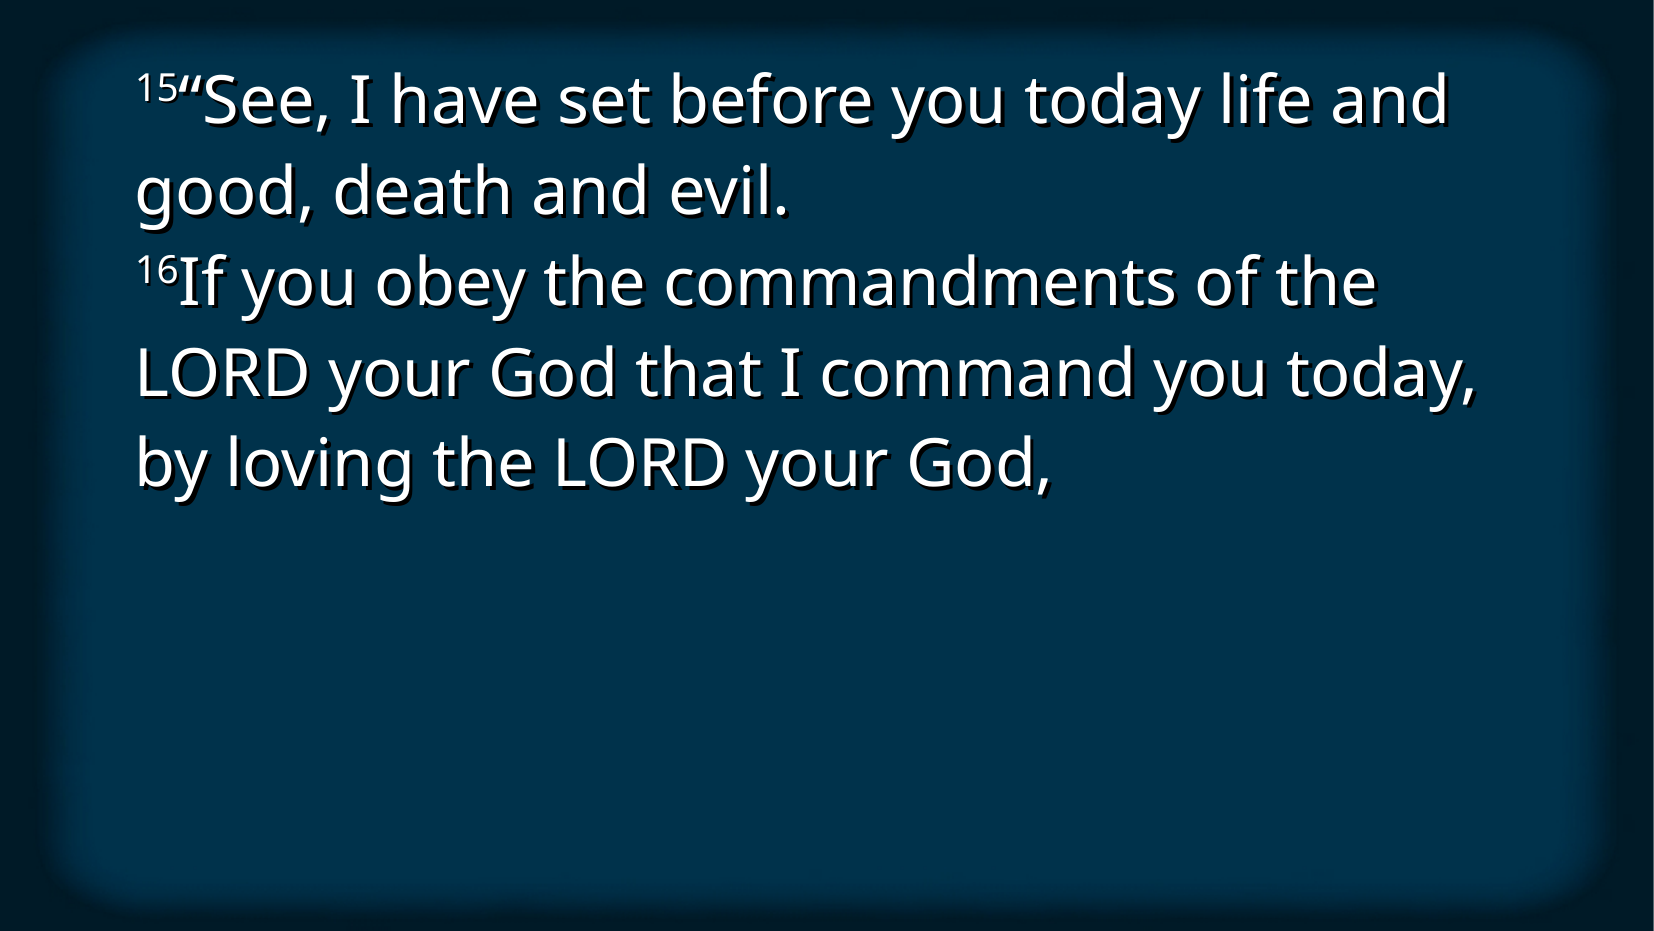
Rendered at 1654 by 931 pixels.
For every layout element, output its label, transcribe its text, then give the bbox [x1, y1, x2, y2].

picture [0, 0, 1654, 931]
text_box 15“See, I have set before you today life and good, death and evil. 16If you obey the commandments of the LORD your God that I command you today, by loving the LORD your God, [120, 45, 1561, 504]
